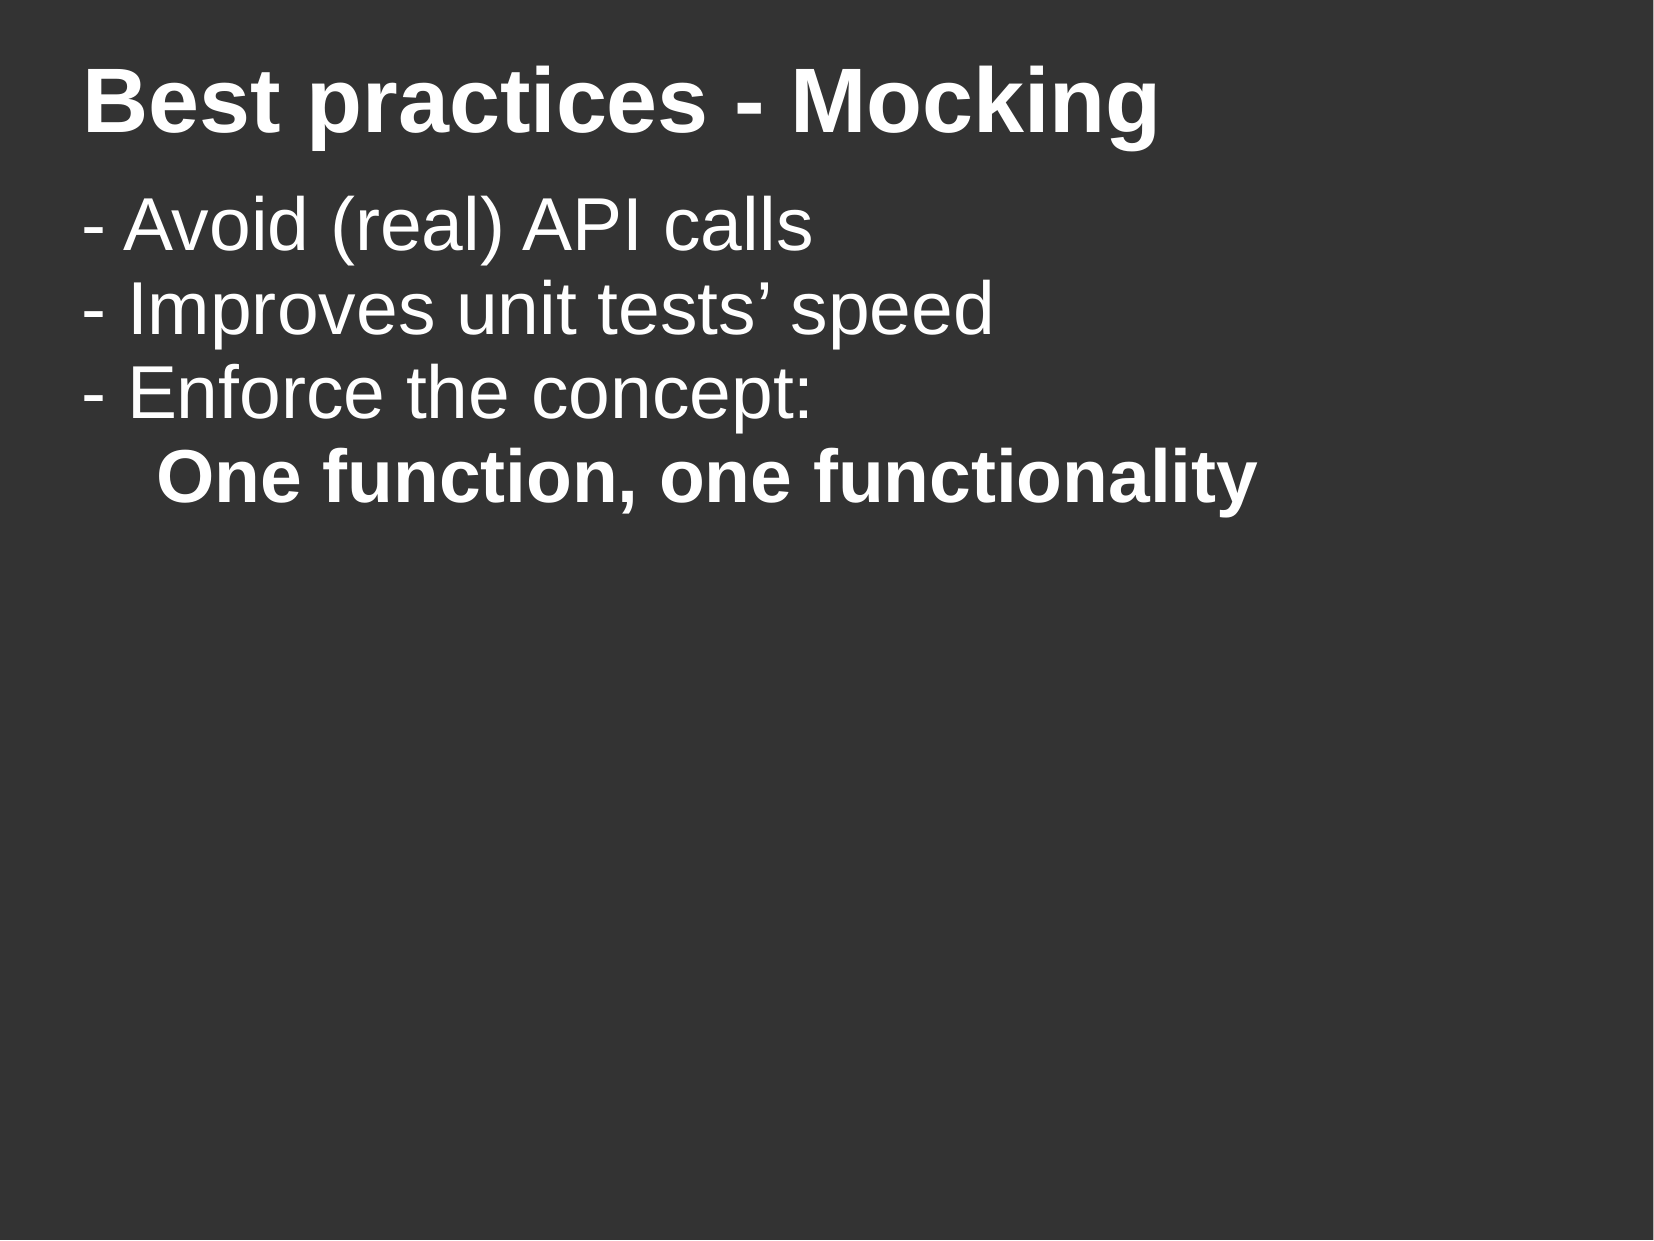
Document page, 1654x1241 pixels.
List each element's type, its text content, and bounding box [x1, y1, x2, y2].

title Best practices - Mocking [82, 49, 1606, 182]
title - Avoid (real) API calls - Improves unit tests’ speed - Enforce the concept: One function, one functionality [81, 182, 1606, 836]
